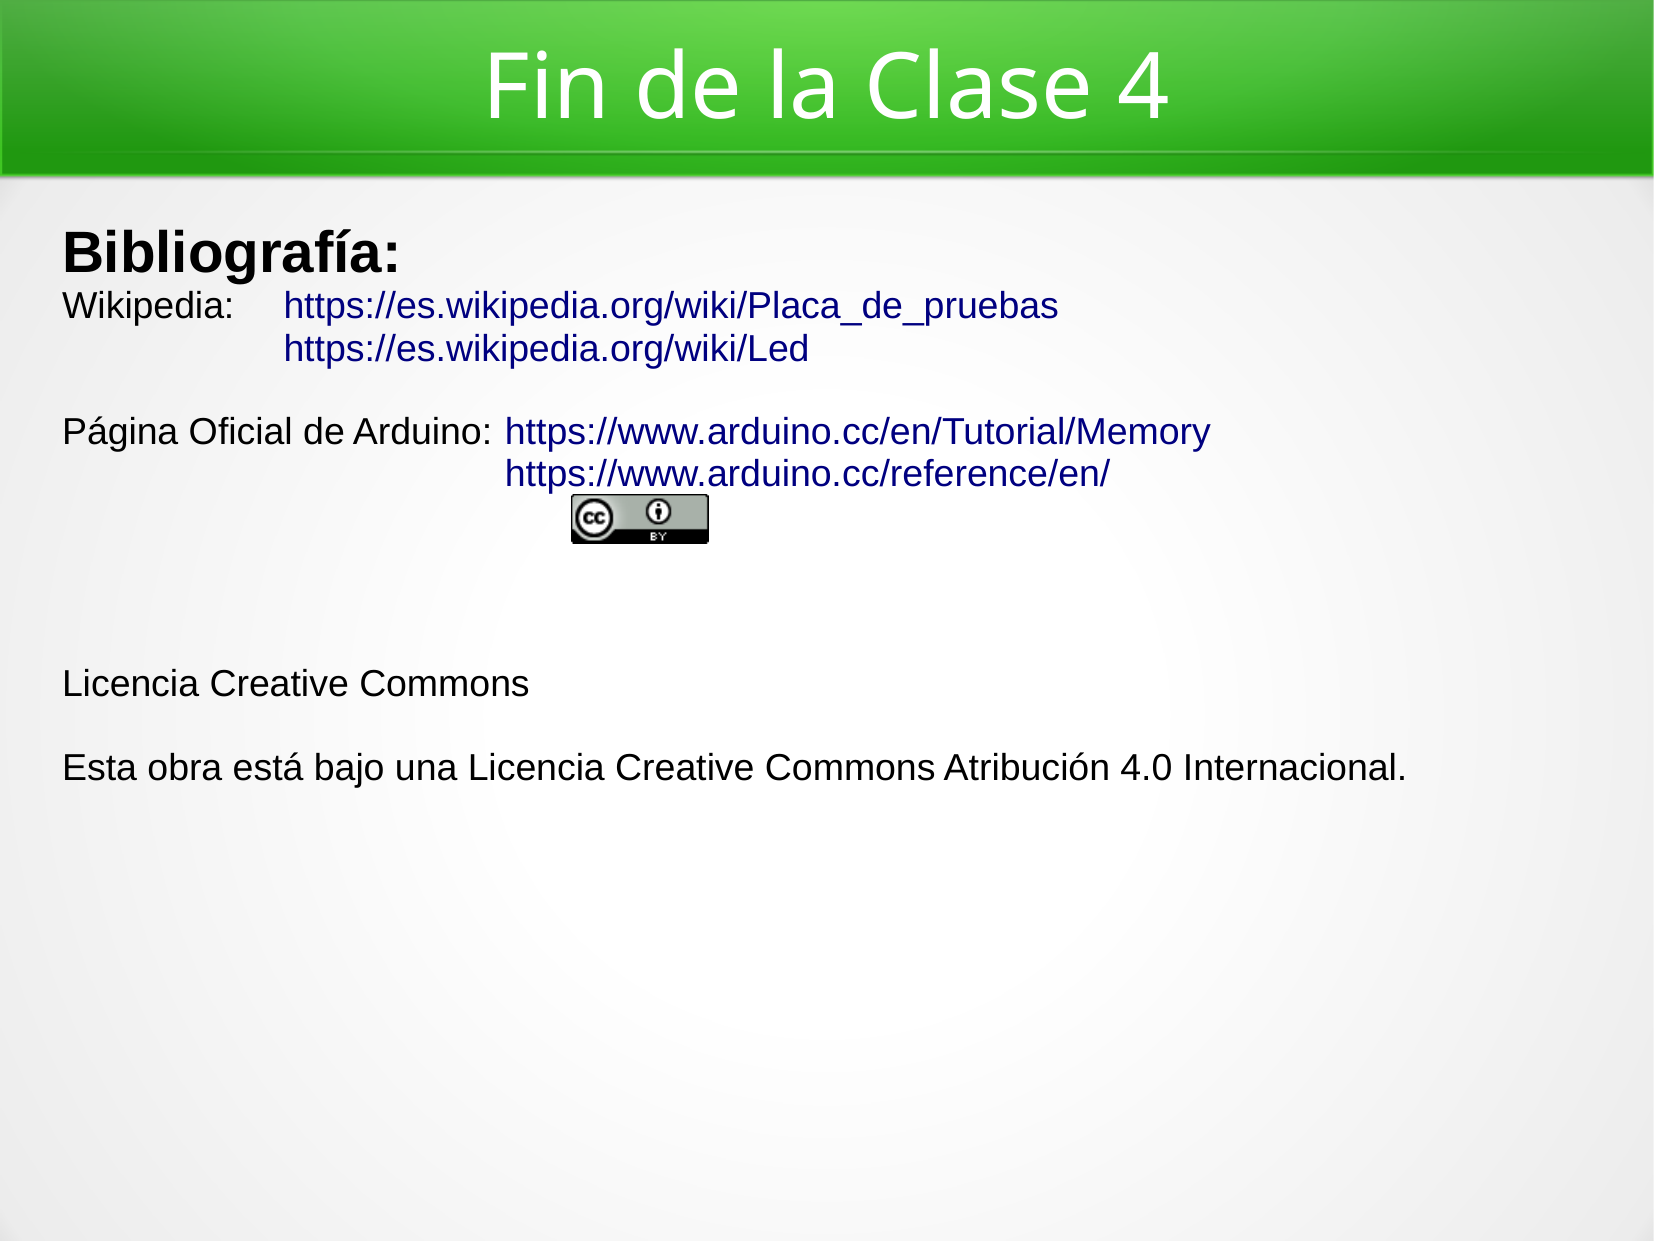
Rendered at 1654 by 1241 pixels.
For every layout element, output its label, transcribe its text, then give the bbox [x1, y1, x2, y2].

text_box Bibliografía: Wikipedia: https://es.wikipedia.org/wiki/Placa_de_pruebas https://es.wikipedia.org/wiki/Led Página Oficial de Arduino: https://www.arduino.cc/en/Tutorial/Memory https://www.arduino.cc/reference/en/ Licencia Creative Commons Esta obra está bajo una Licencia Creative Commons Atribución 4.0 Internacional. [47, 212, 1560, 839]
picture [0, 0, 1654, 1241]
title Fin de la Clase 4 [82, 11, 1571, 154]
